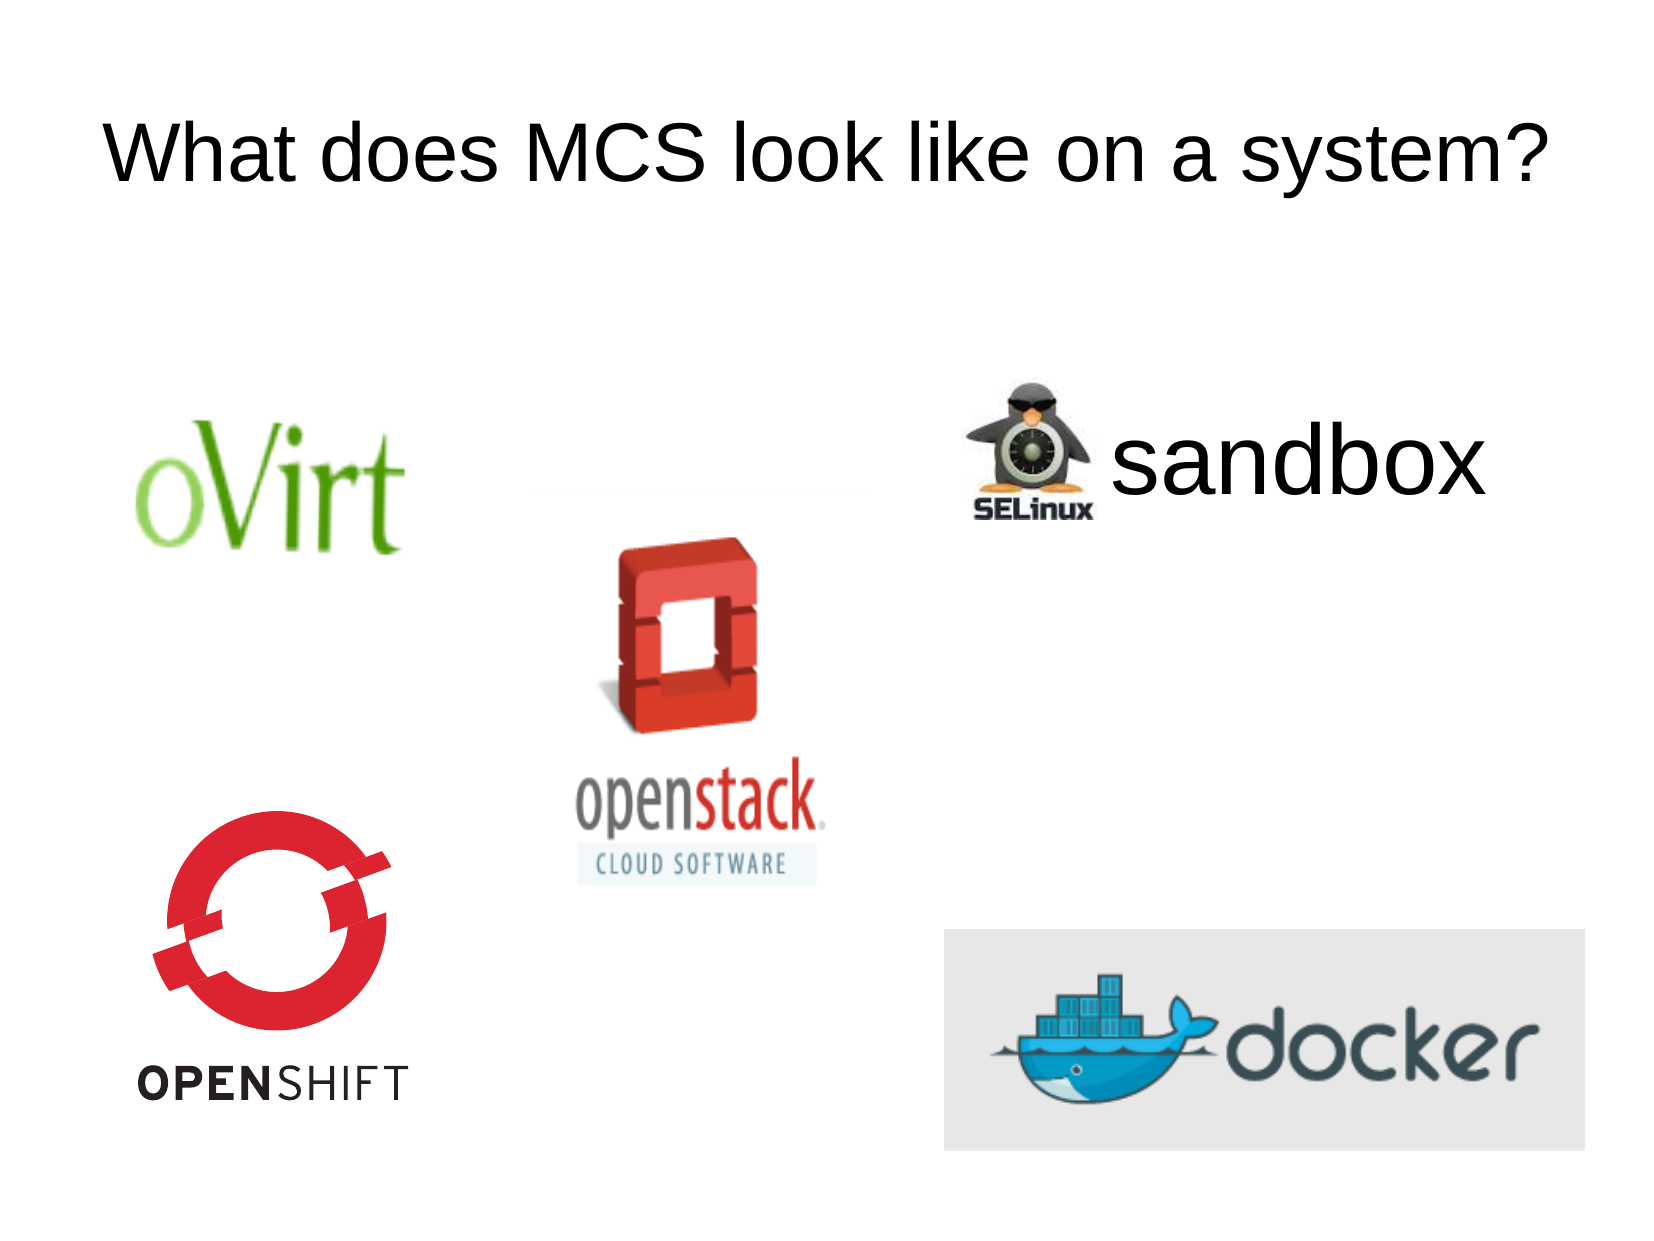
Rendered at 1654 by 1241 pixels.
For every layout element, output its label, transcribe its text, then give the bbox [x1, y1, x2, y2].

title What does MCS look like on a system? [82, 49, 1571, 257]
picture [944, 929, 1585, 1151]
picture [960, 377, 1097, 521]
picture [134, 417, 406, 556]
picture [532, 490, 871, 941]
text_box sandbox [1095, 396, 1606, 581]
picture [89, 778, 452, 1140]
